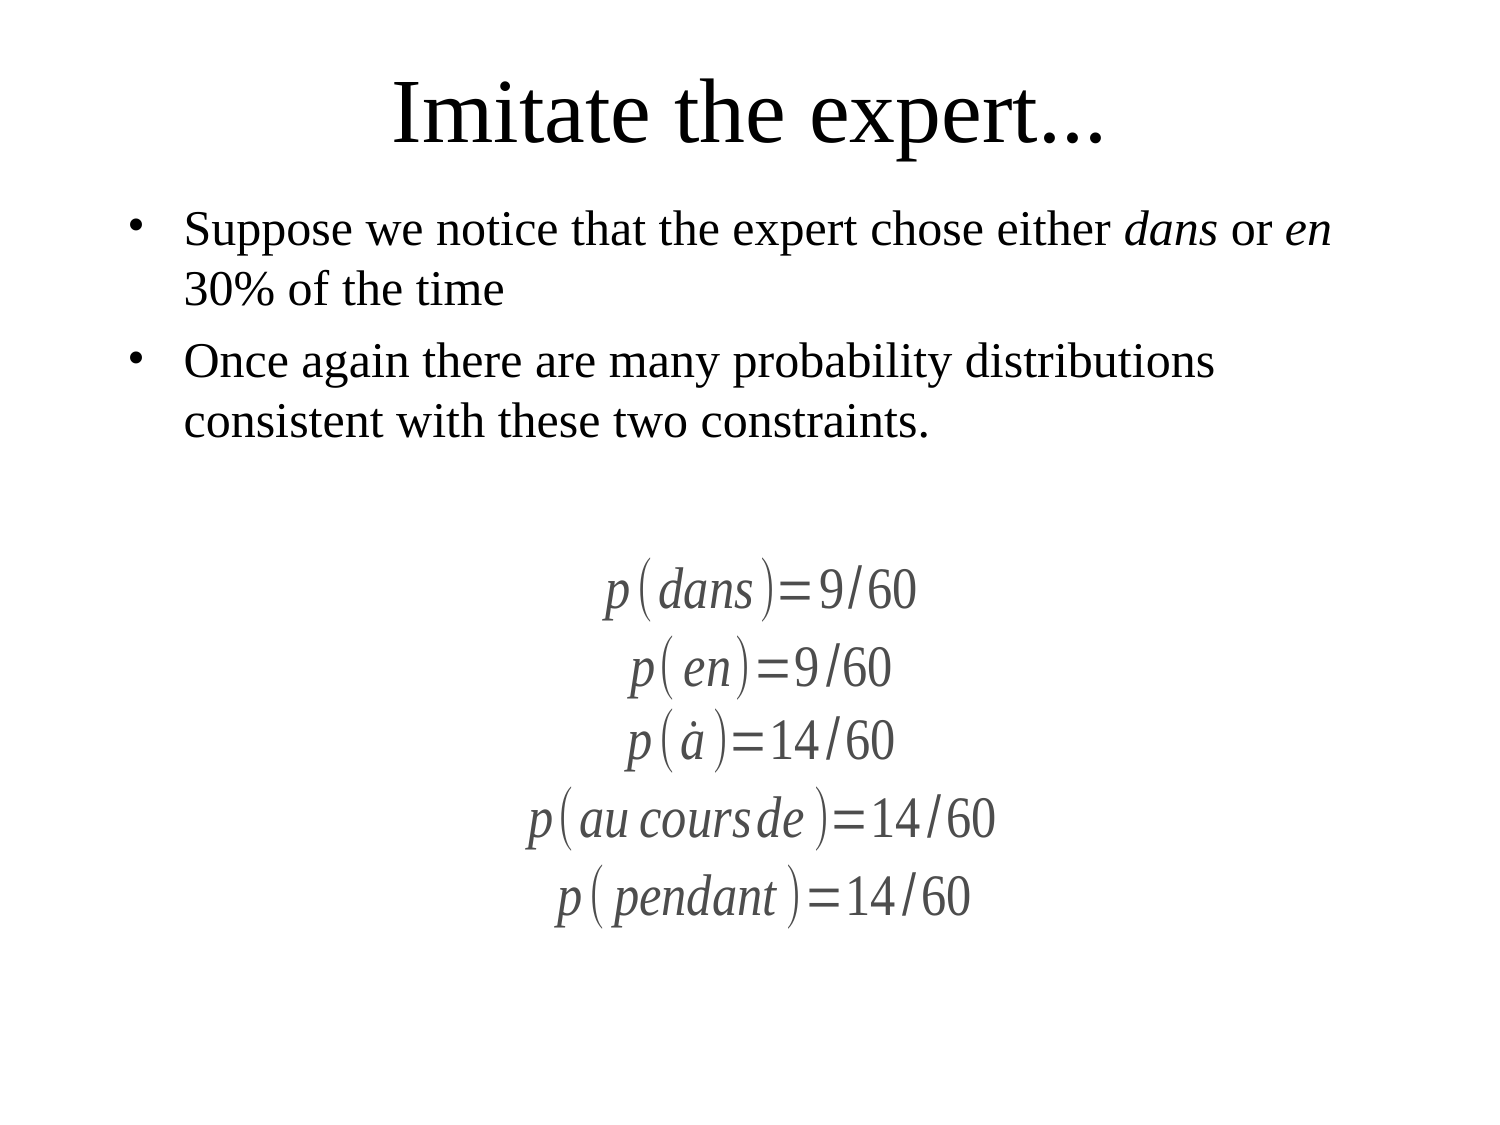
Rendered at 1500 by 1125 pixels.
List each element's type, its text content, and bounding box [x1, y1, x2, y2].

title Imitate the expert... [112, 12, 1388, 187]
chart [510, 549, 1021, 931]
list Suppose we notice that the expert chose either dans or en 30% of the time Once again there are many probability distributions consistent with these two constraints. [112, 187, 1388, 1088]
